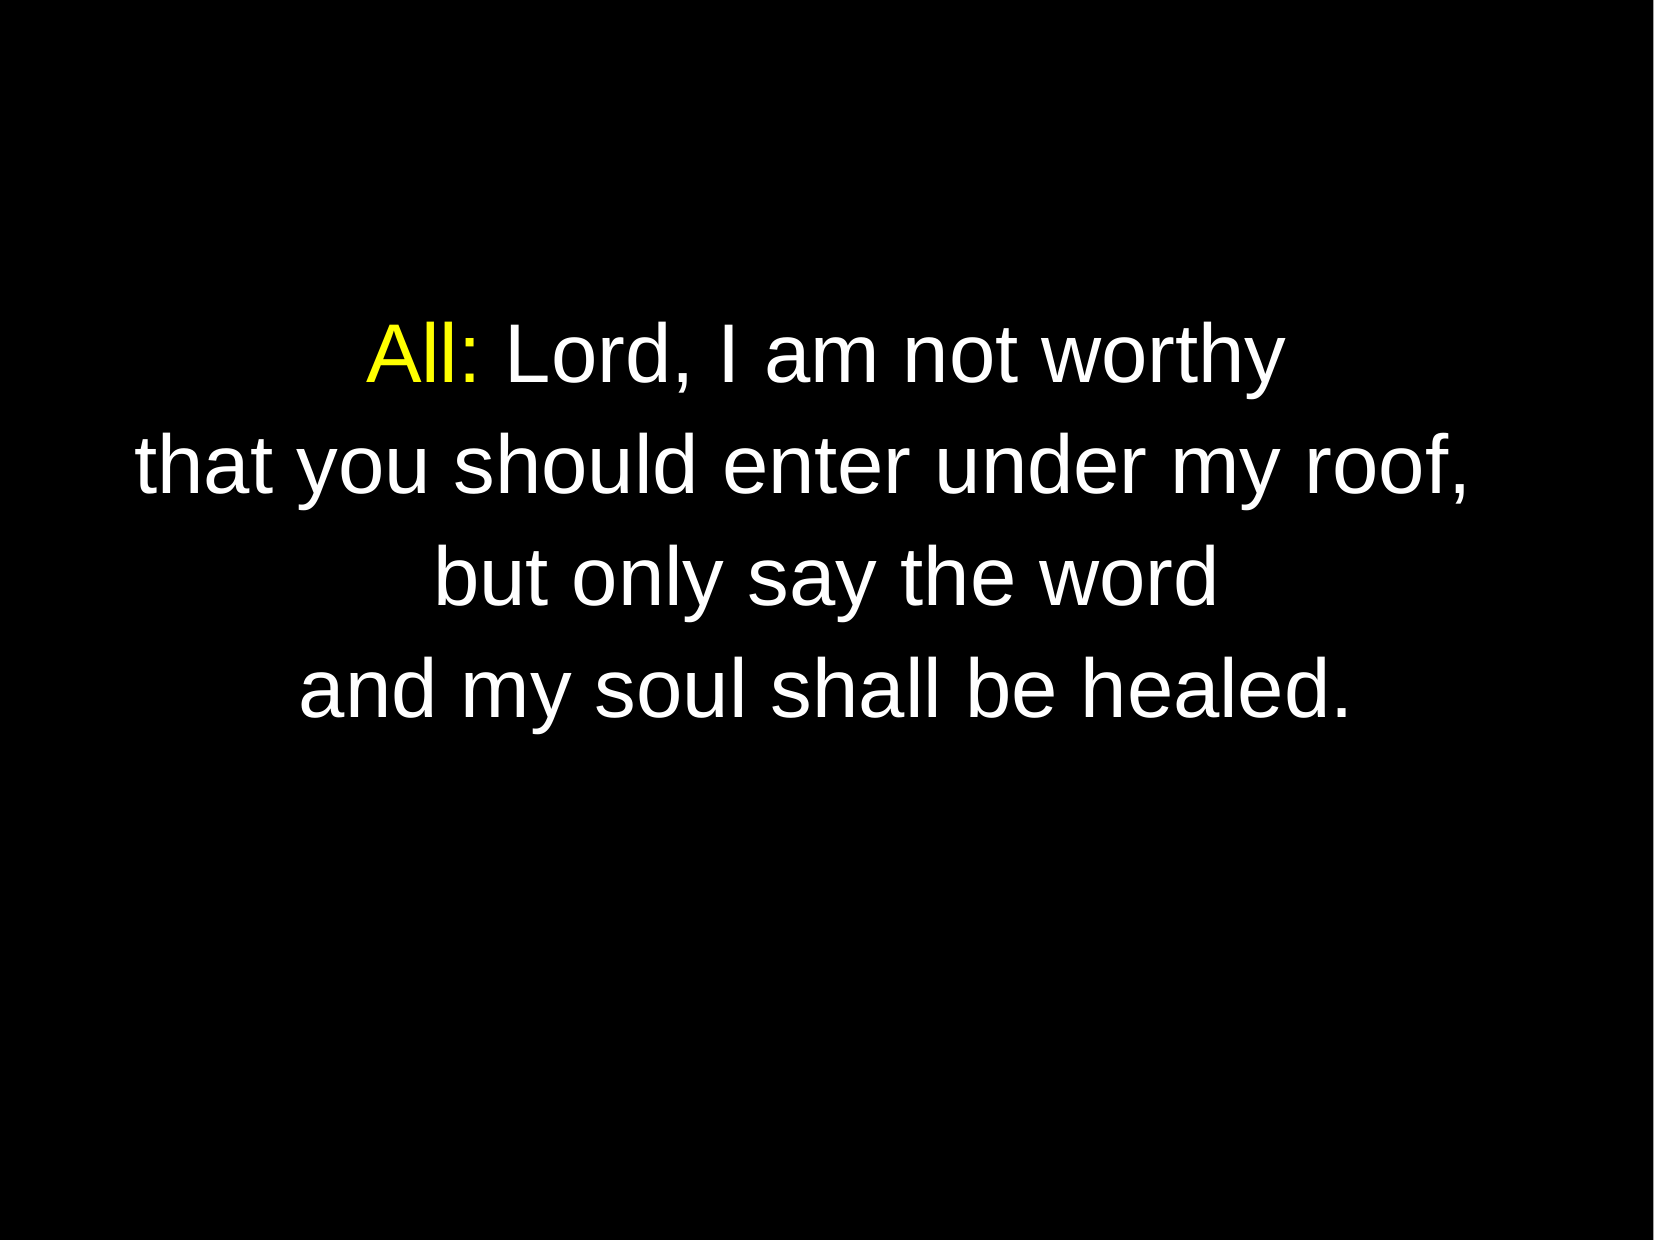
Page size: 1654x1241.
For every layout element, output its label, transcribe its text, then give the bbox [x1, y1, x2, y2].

list All: Lord, I am not worthy that you should enter under my roof, but only say the word and my soul shall be healed. [0, 307, 1654, 1241]
